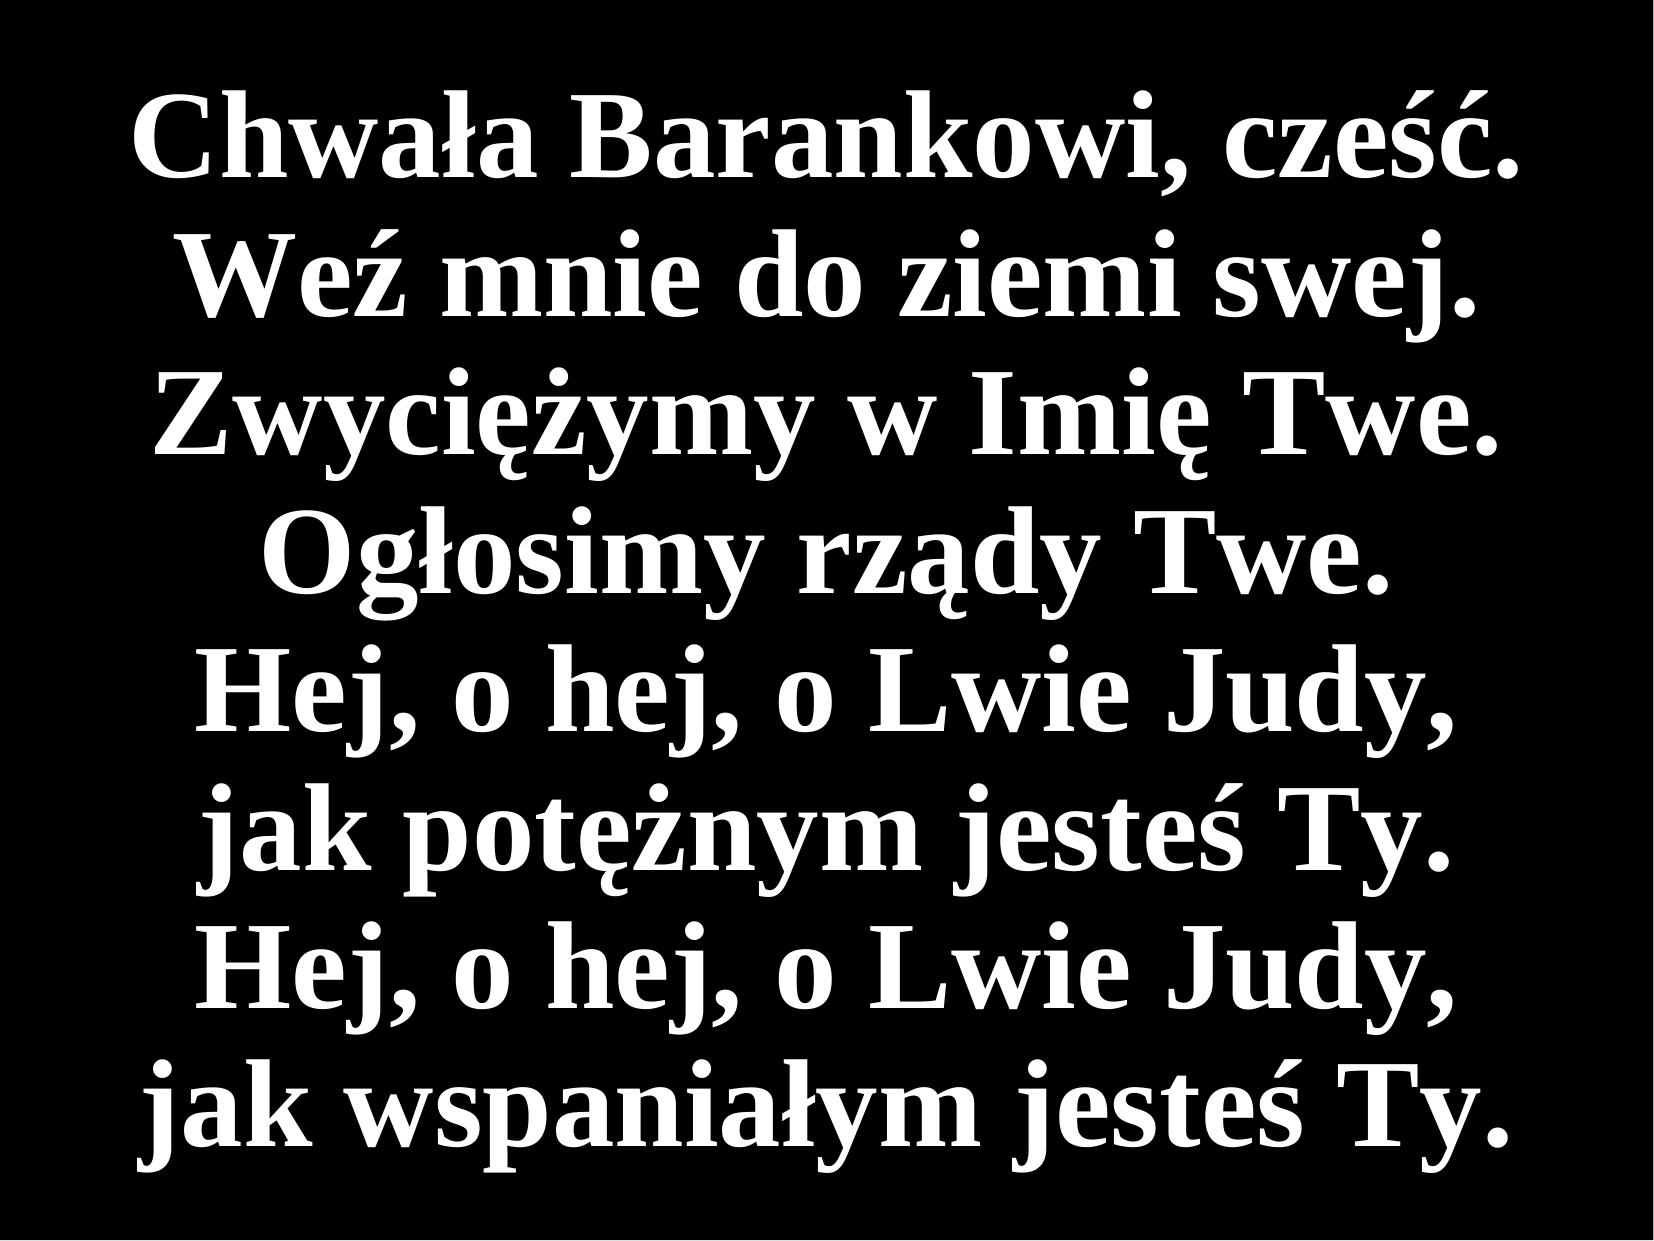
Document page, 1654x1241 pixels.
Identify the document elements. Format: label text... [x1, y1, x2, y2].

title Chwała Barankowi, cześć. Weź mnie do ziemi swej. Zwyciężymy w Imię Twe. Ogłosimy rządy Twe. Hej, o hej, o Lwie Judy, jak potężnym jesteś Ty. Hej, o hej, o Lwie Judy, jak wspaniałym jesteś Ty. [0, 0, 1654, 1241]
